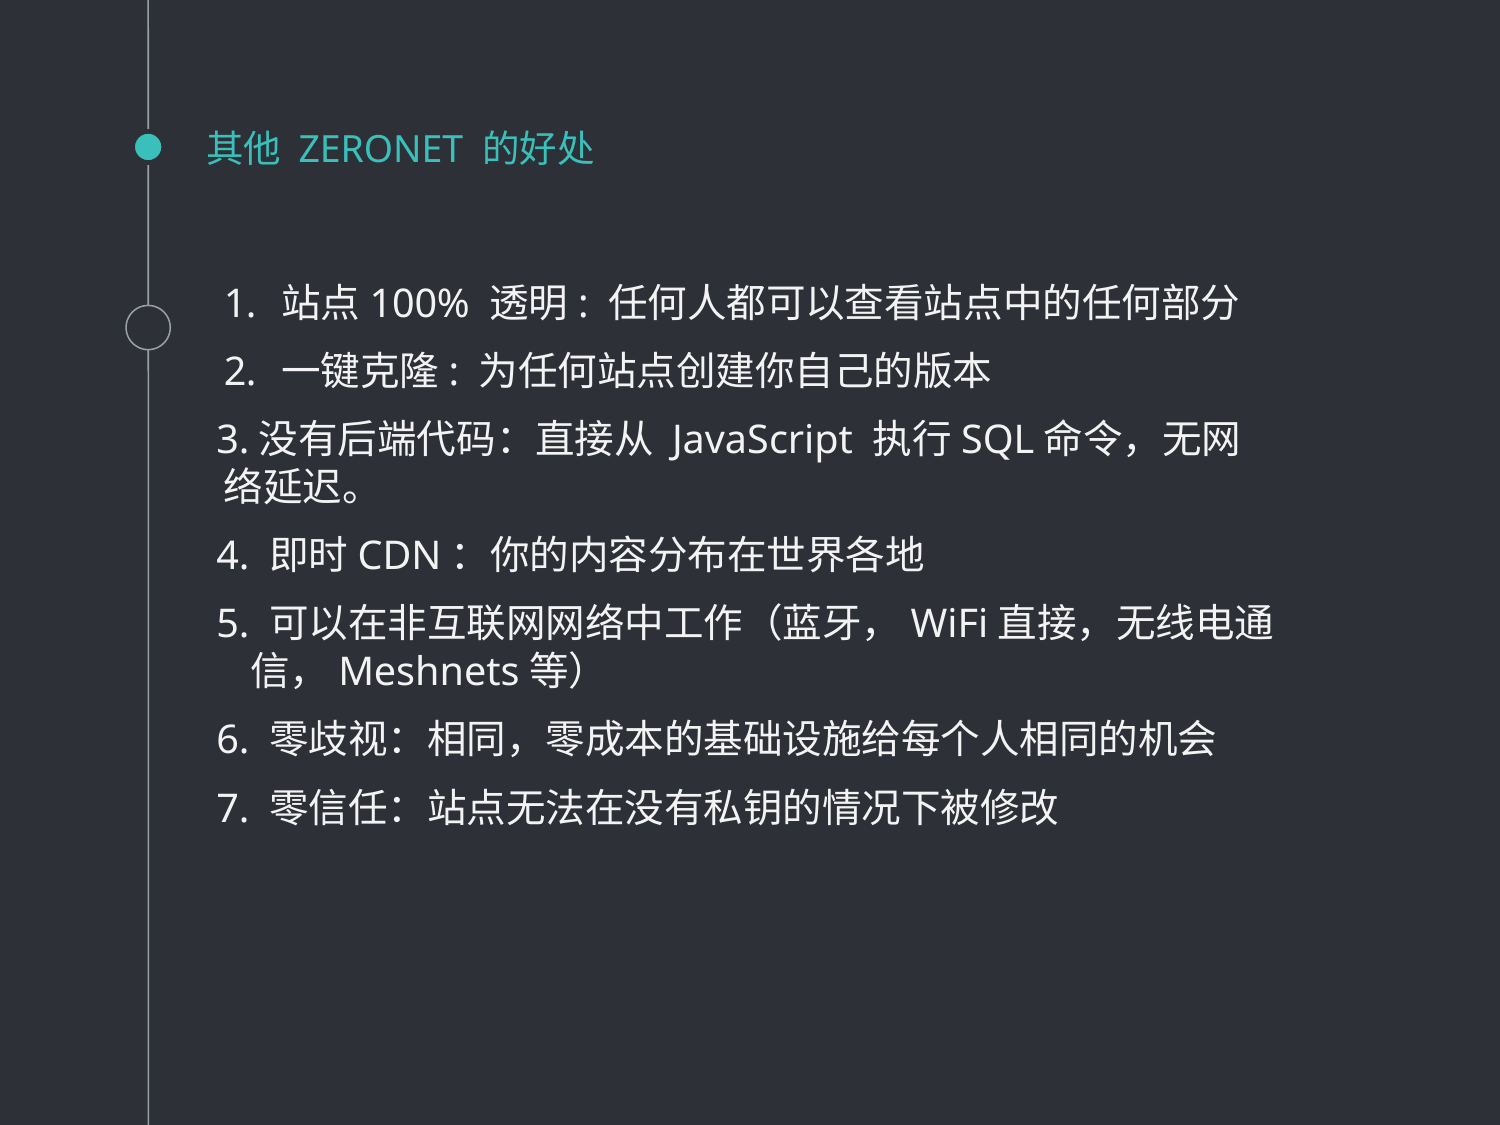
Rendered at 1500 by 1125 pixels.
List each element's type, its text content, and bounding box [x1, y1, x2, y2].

title 其他 ZERONET 的好处 [191, 109, 1317, 185]
list 站点100% 透明: 任何人都可以查看站点中的任何部分 一键克隆: 为任何站点创建你自己的版本 3.没有后端代码：直接从 JavaScript 执行SQL命令，无网 络延迟。 4. 即时CDN：你的内容分布在世界各地 5. 可以在非互联网网络中工作（蓝牙，WiFi直接，无线电通 信，Meshnets等） 6. 零歧视：相同，零成本的基础设施给每个人相同的机会 7. 零信任：站点无法在没有私钥的情况下被修改 [191, 262, 1317, 1078]
